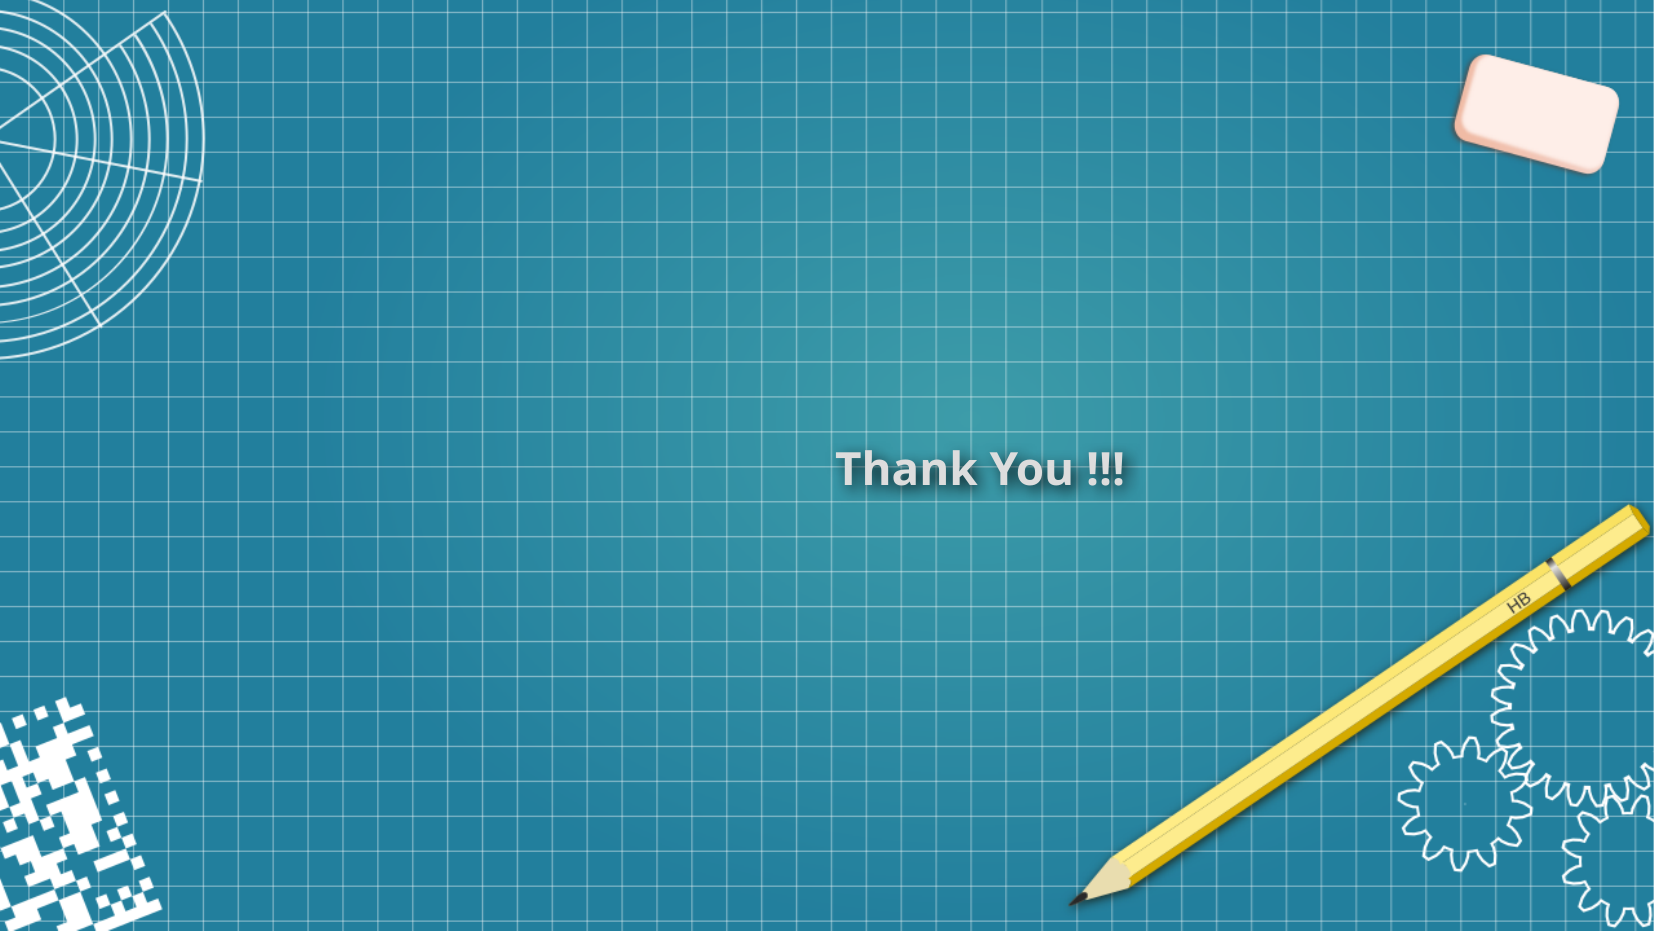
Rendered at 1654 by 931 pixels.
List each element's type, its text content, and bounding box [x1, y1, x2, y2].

title Thank You !!! [389, 389, 1571, 546]
picture [0, 0, 1654, 931]
